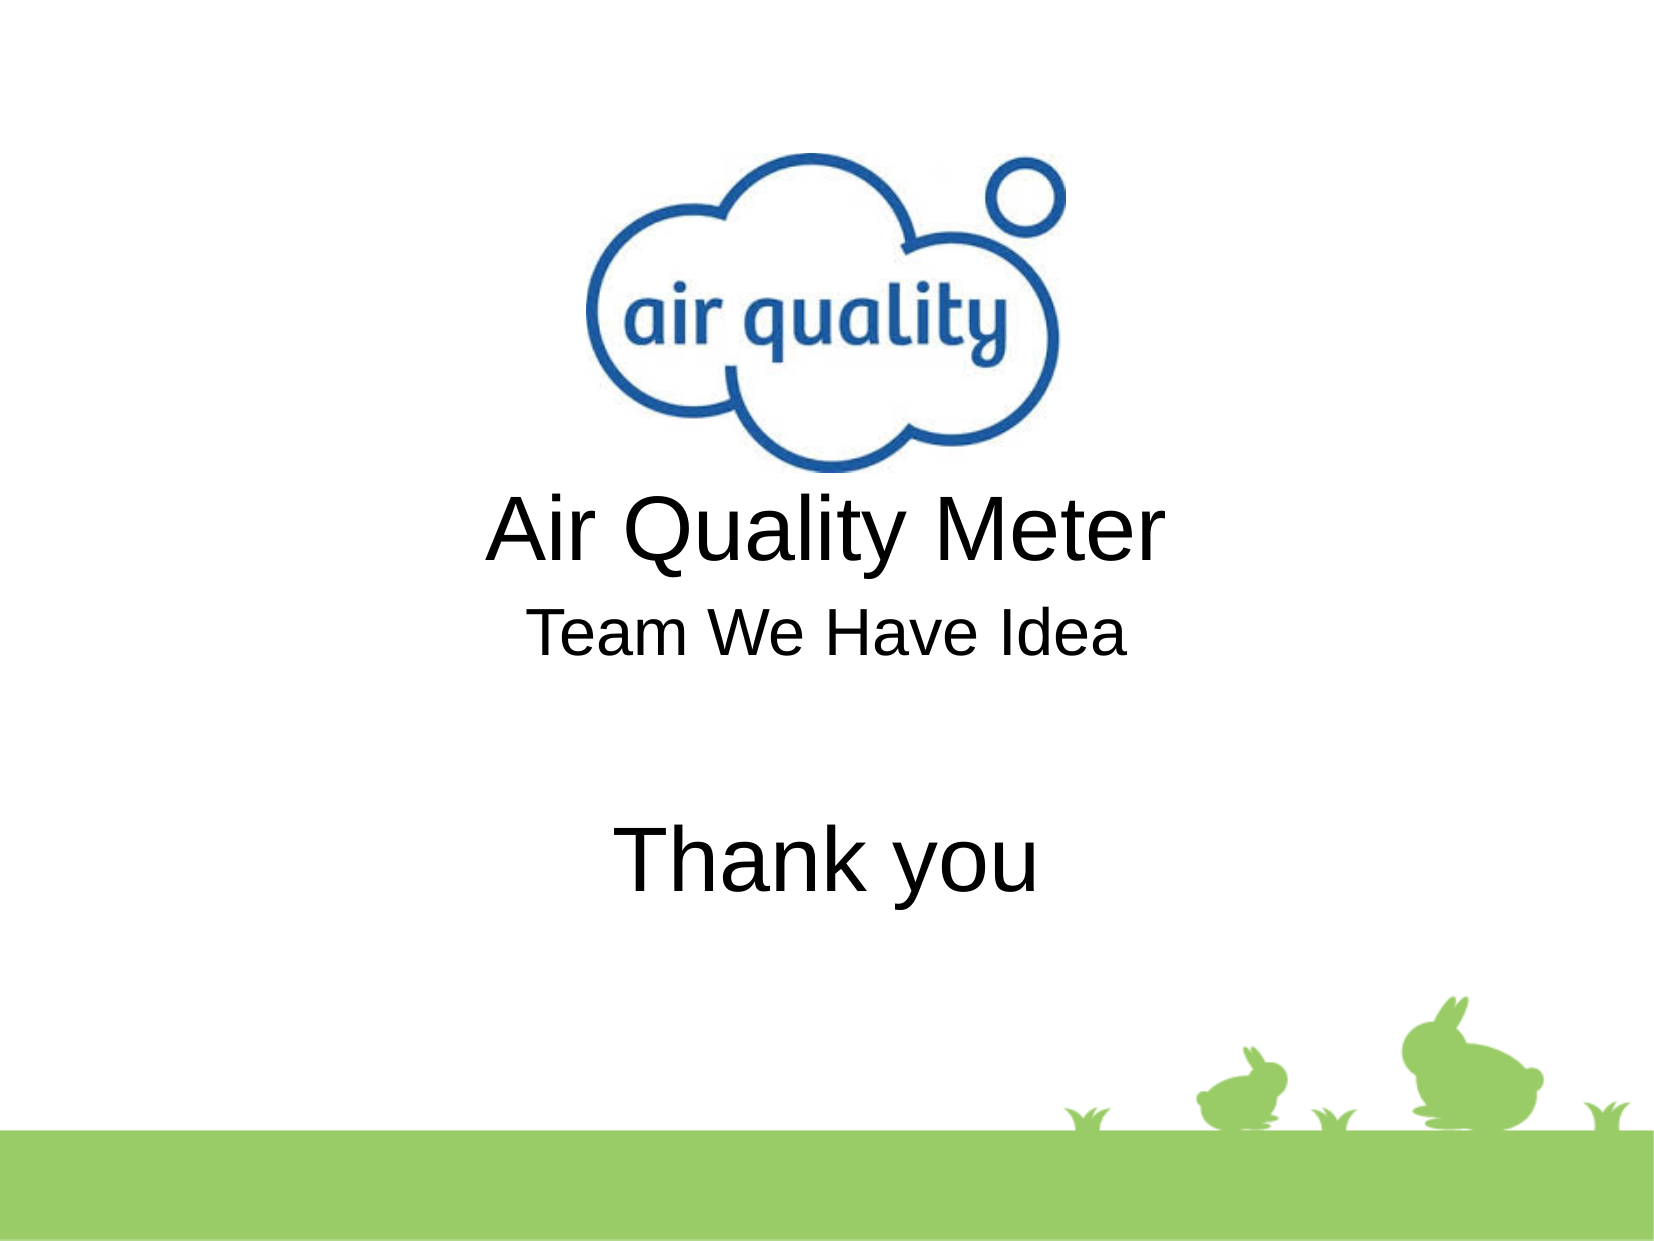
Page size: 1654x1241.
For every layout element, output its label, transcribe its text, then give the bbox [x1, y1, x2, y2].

picture [0, 0, 1654, 1241]
title Thank you [82, 755, 1571, 963]
title Air Quality Meter [82, 425, 1571, 633]
text_box Team We Have Idea [425, 544, 1229, 721]
